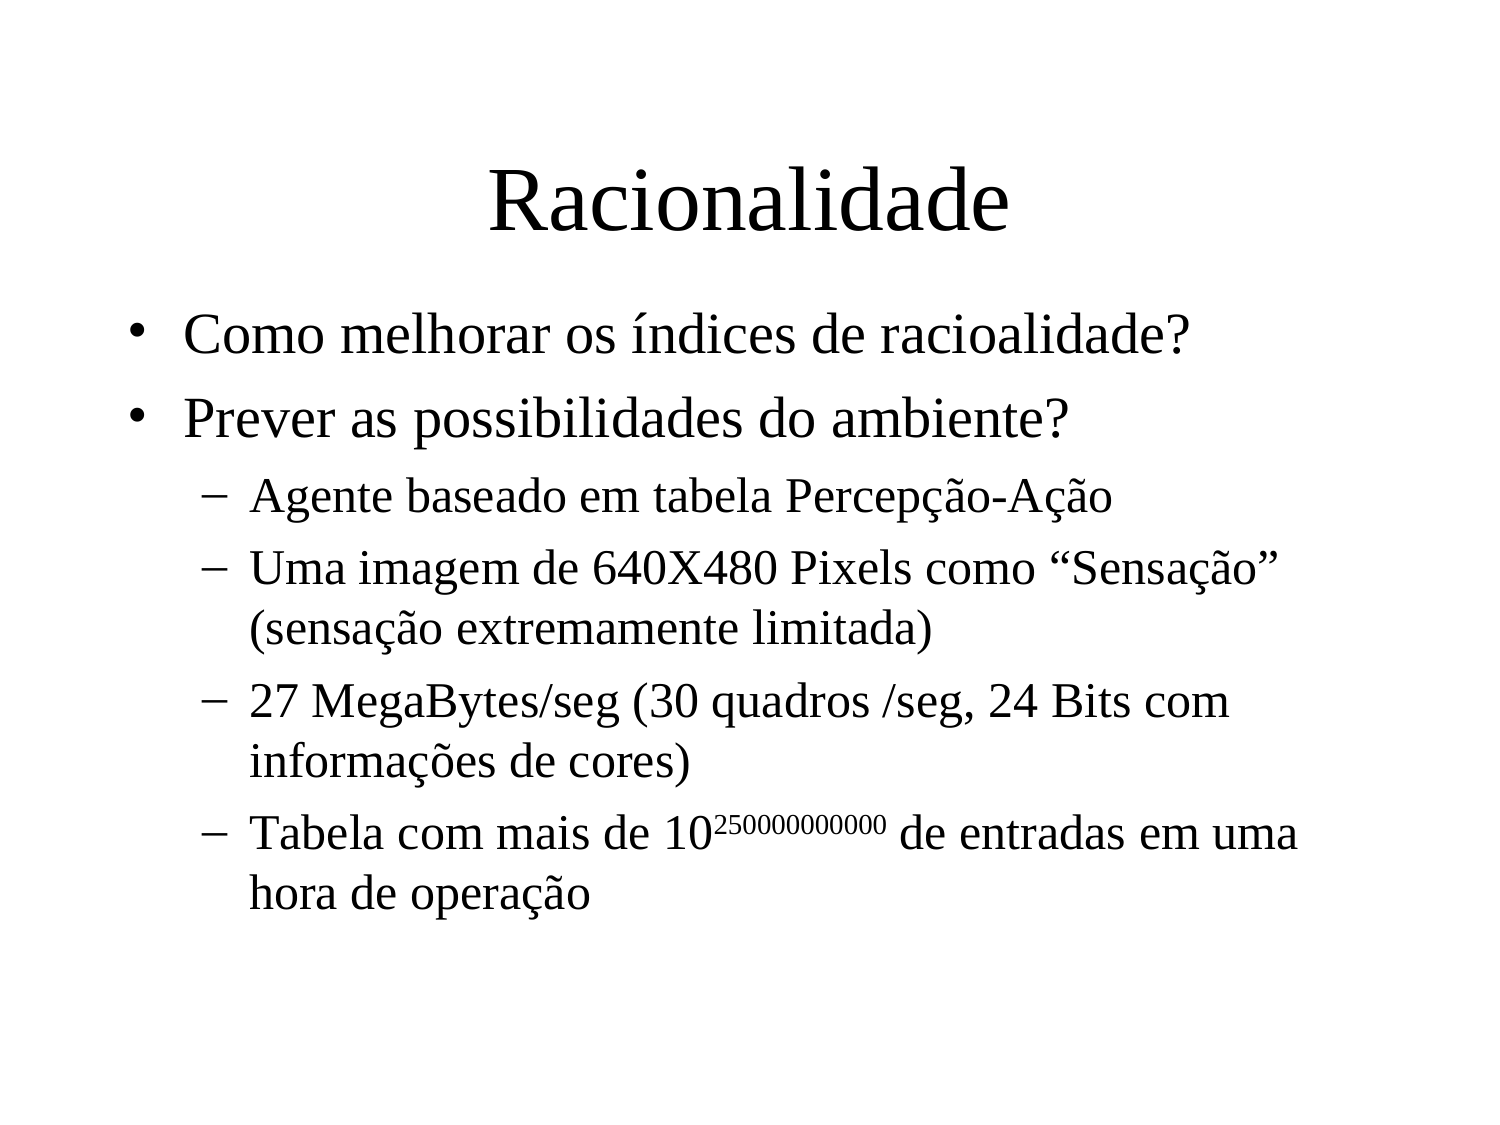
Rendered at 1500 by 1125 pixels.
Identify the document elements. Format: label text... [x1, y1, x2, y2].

title Racionalidade [112, 99, 1388, 287]
list Como melhorar os índices de racioalidade? Prever as possibilidades do ambiente? Agente baseado em tabela Percepção-Ação Uma imagem de 640X480 Pixels como “Sensação” (sensação extremamente limitada) 27 MegaBytes/seg (30 quadros /seg, 24 Bits com informações de cores) Tabela com mais de 10250000000000 de entradas em uma hora de operação [112, 287, 1388, 938]
